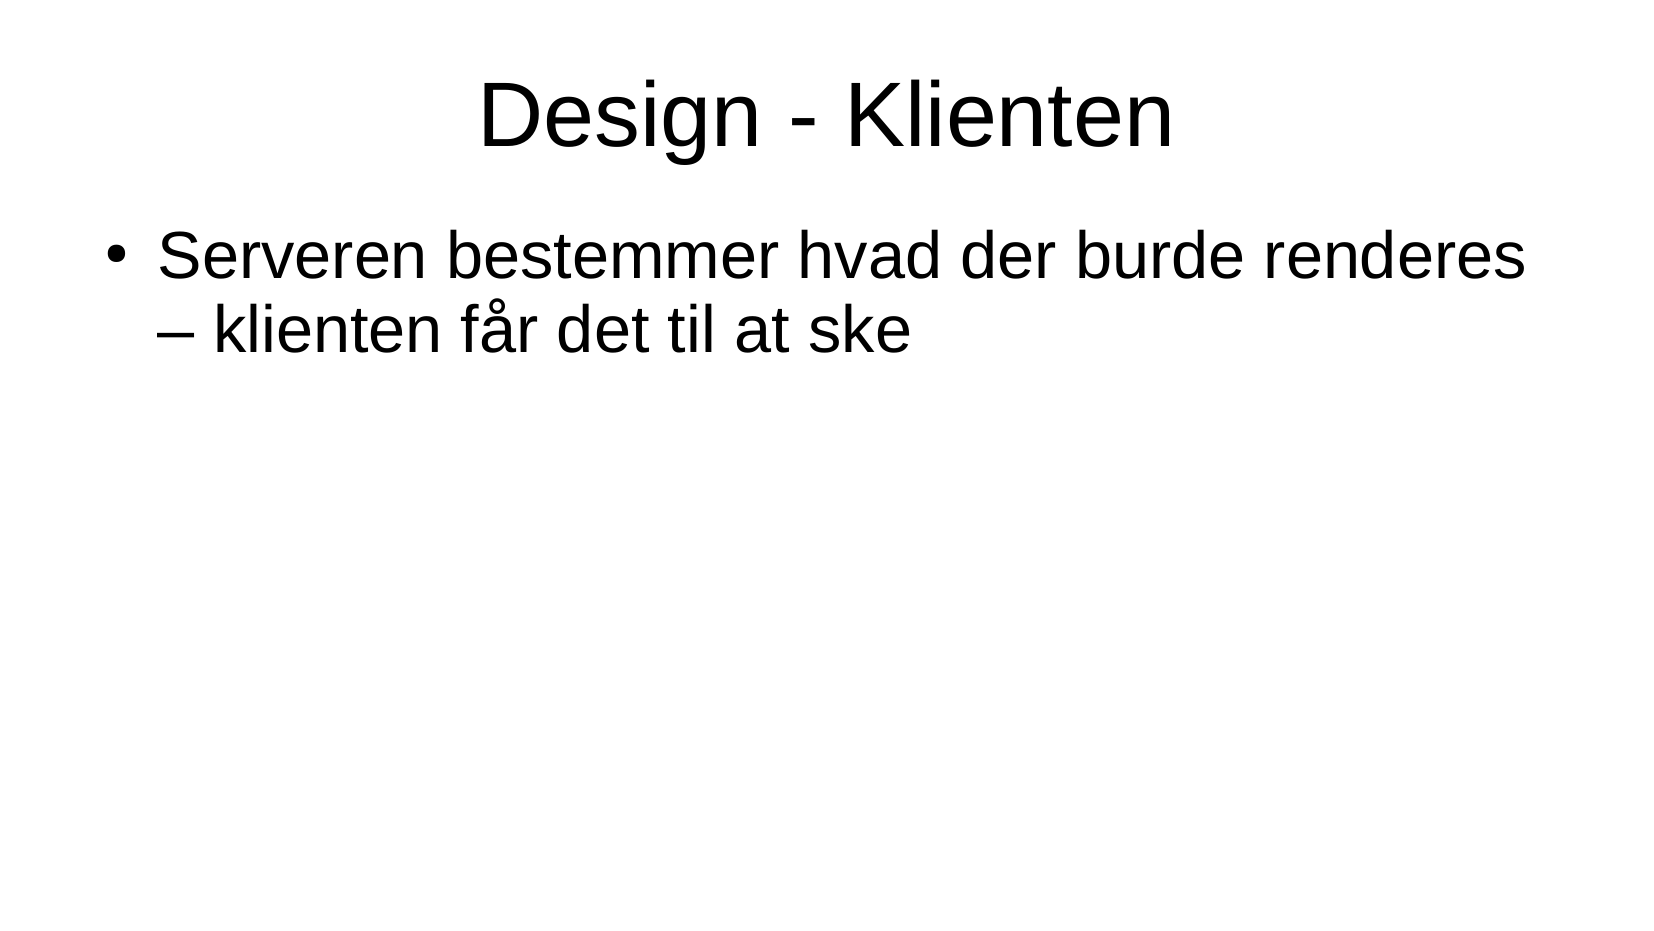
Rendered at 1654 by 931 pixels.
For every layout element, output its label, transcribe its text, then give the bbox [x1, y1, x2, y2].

title Design - Klienten [82, 37, 1571, 193]
list Serveren bestemmer hvad der burde renderes – klienten får det til at ske [86, 217, 1576, 863]
